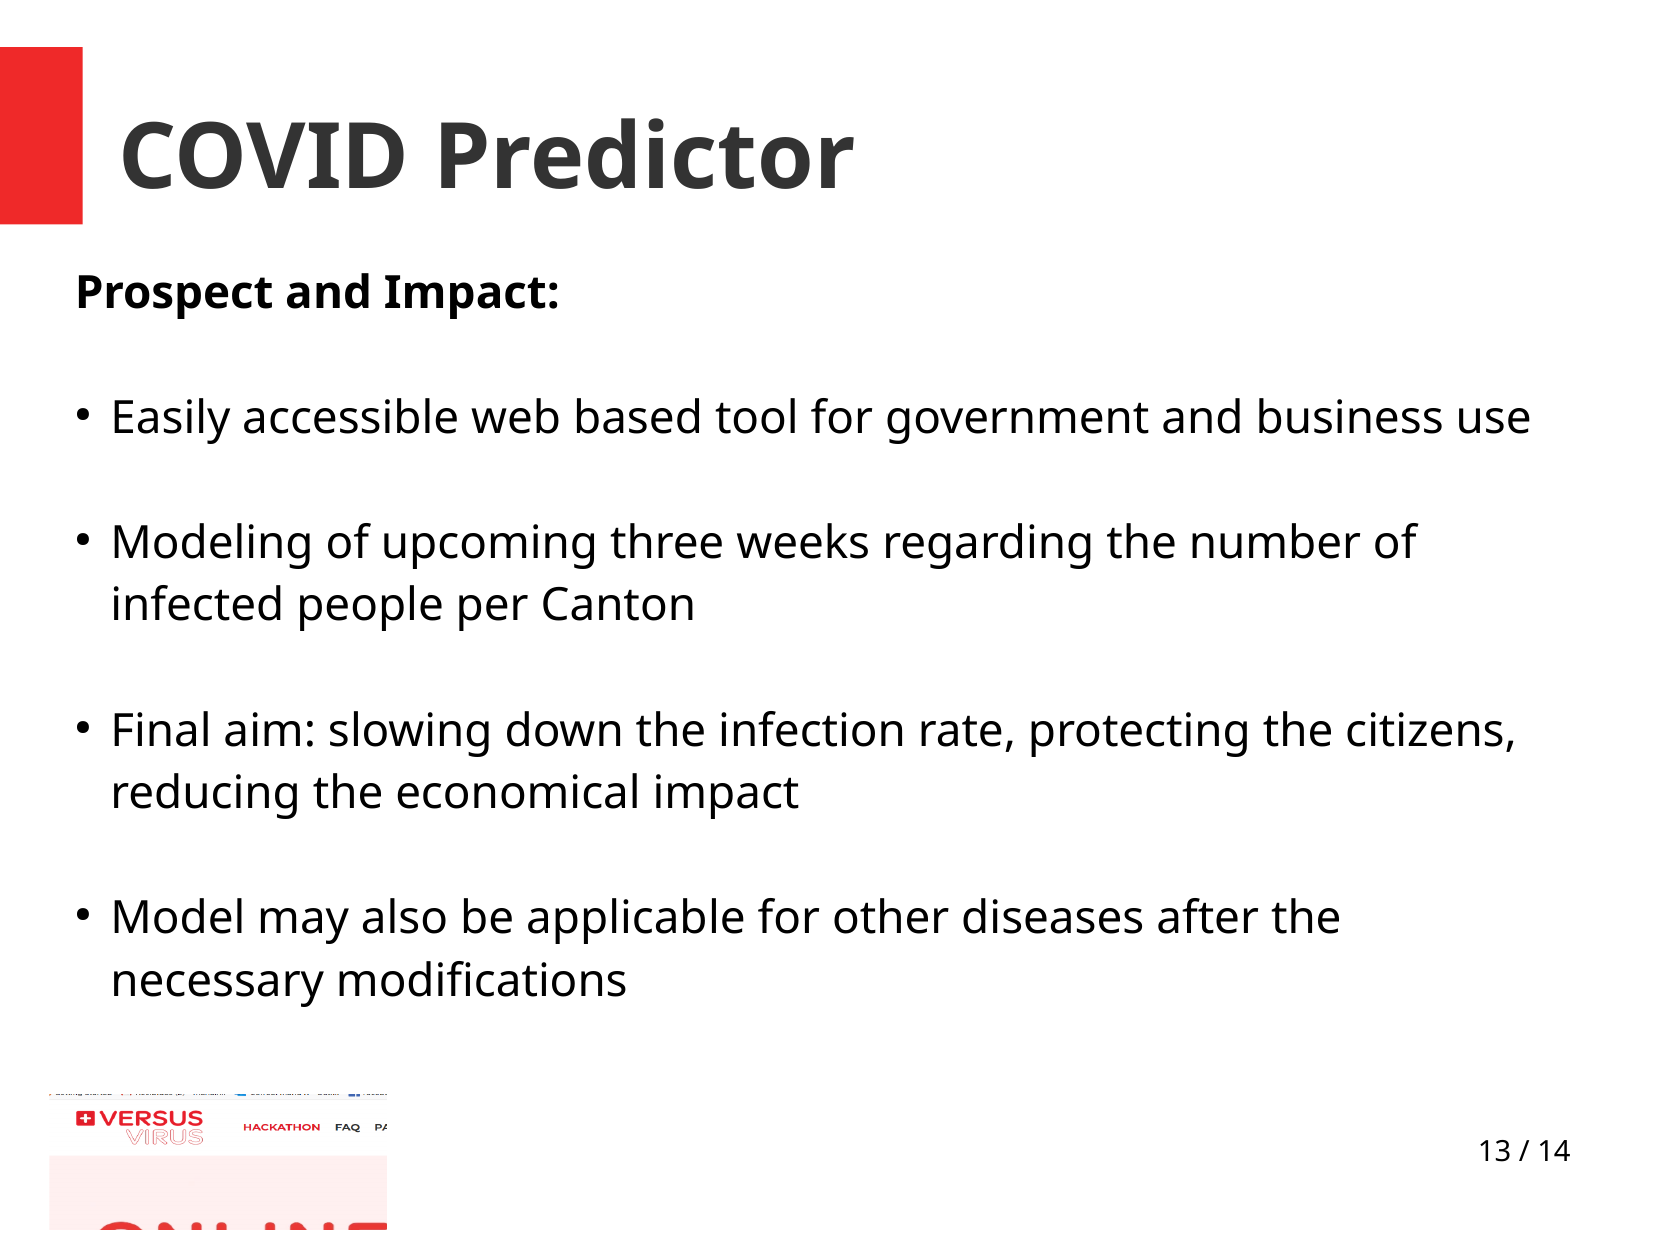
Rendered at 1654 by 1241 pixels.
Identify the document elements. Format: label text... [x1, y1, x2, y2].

picture [49, 1094, 387, 1230]
title COVID Predictor [118, 49, 1571, 251]
text_box Prospect and Impact: Easily accessible web based tool for government and business use Modeling of upcoming three weeks regarding the number of infected people per Canton Final aim: slowing down the infection rate, protecting the citizens, reducing the economical impact Model may also be applicable for other diseases after the necessary modifications [60, 251, 1581, 1205]
